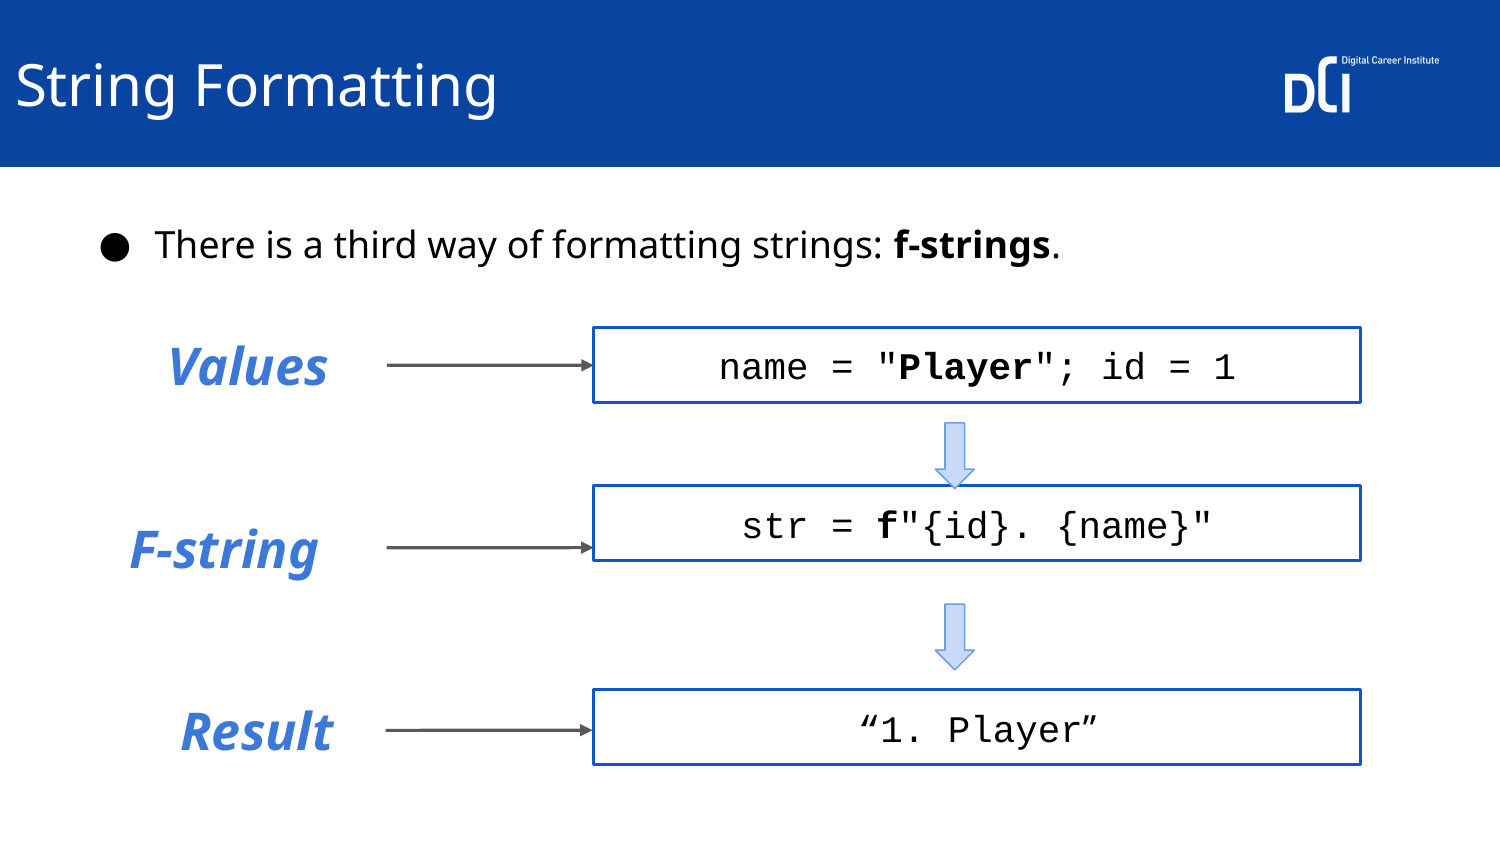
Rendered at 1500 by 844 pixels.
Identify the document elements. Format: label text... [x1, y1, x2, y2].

picture [1275, 44, 1445, 123]
text_box F-string [114, 500, 387, 594]
text_box There is a third way of formatting strings: f-strings. [64, 183, 1436, 282]
title String Formatting [0, 0, 1500, 167]
text_box [935, 604, 975, 670]
text_box Result [165, 683, 375, 776]
text_box str = f"{id}. {name}" [593, 485, 1361, 561]
text_box Values [152, 318, 387, 412]
text_box [935, 422, 975, 489]
text_box “1. Player” [593, 689, 1361, 765]
text_box name = "Player"; id = 1 [593, 327, 1361, 403]
